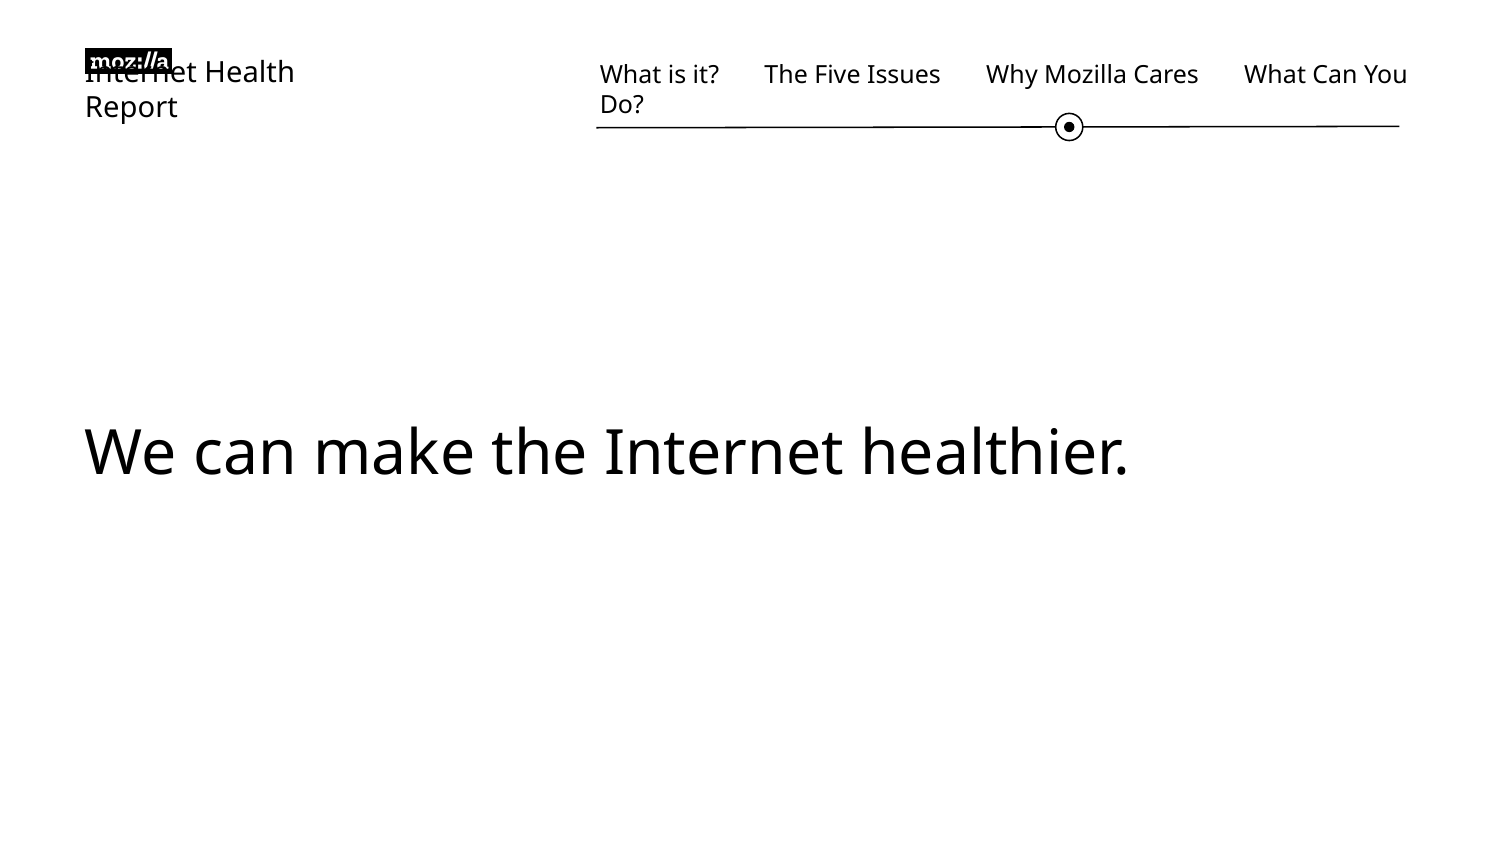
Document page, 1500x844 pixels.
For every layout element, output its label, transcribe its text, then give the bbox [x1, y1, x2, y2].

picture [127, 68, 135, 73]
text_box What is it? The Five Issues Why Mozilla Cares What Can You Do? [584, 65, 1430, 111]
picture [99, 68, 107, 73]
picture [85, 48, 172, 73]
text_box We can make the Internet healthier. [69, 255, 1398, 644]
text_box Internet Health Report [69, 73, 399, 104]
picture [156, 68, 164, 73]
text_box [1055, 113, 1083, 141]
